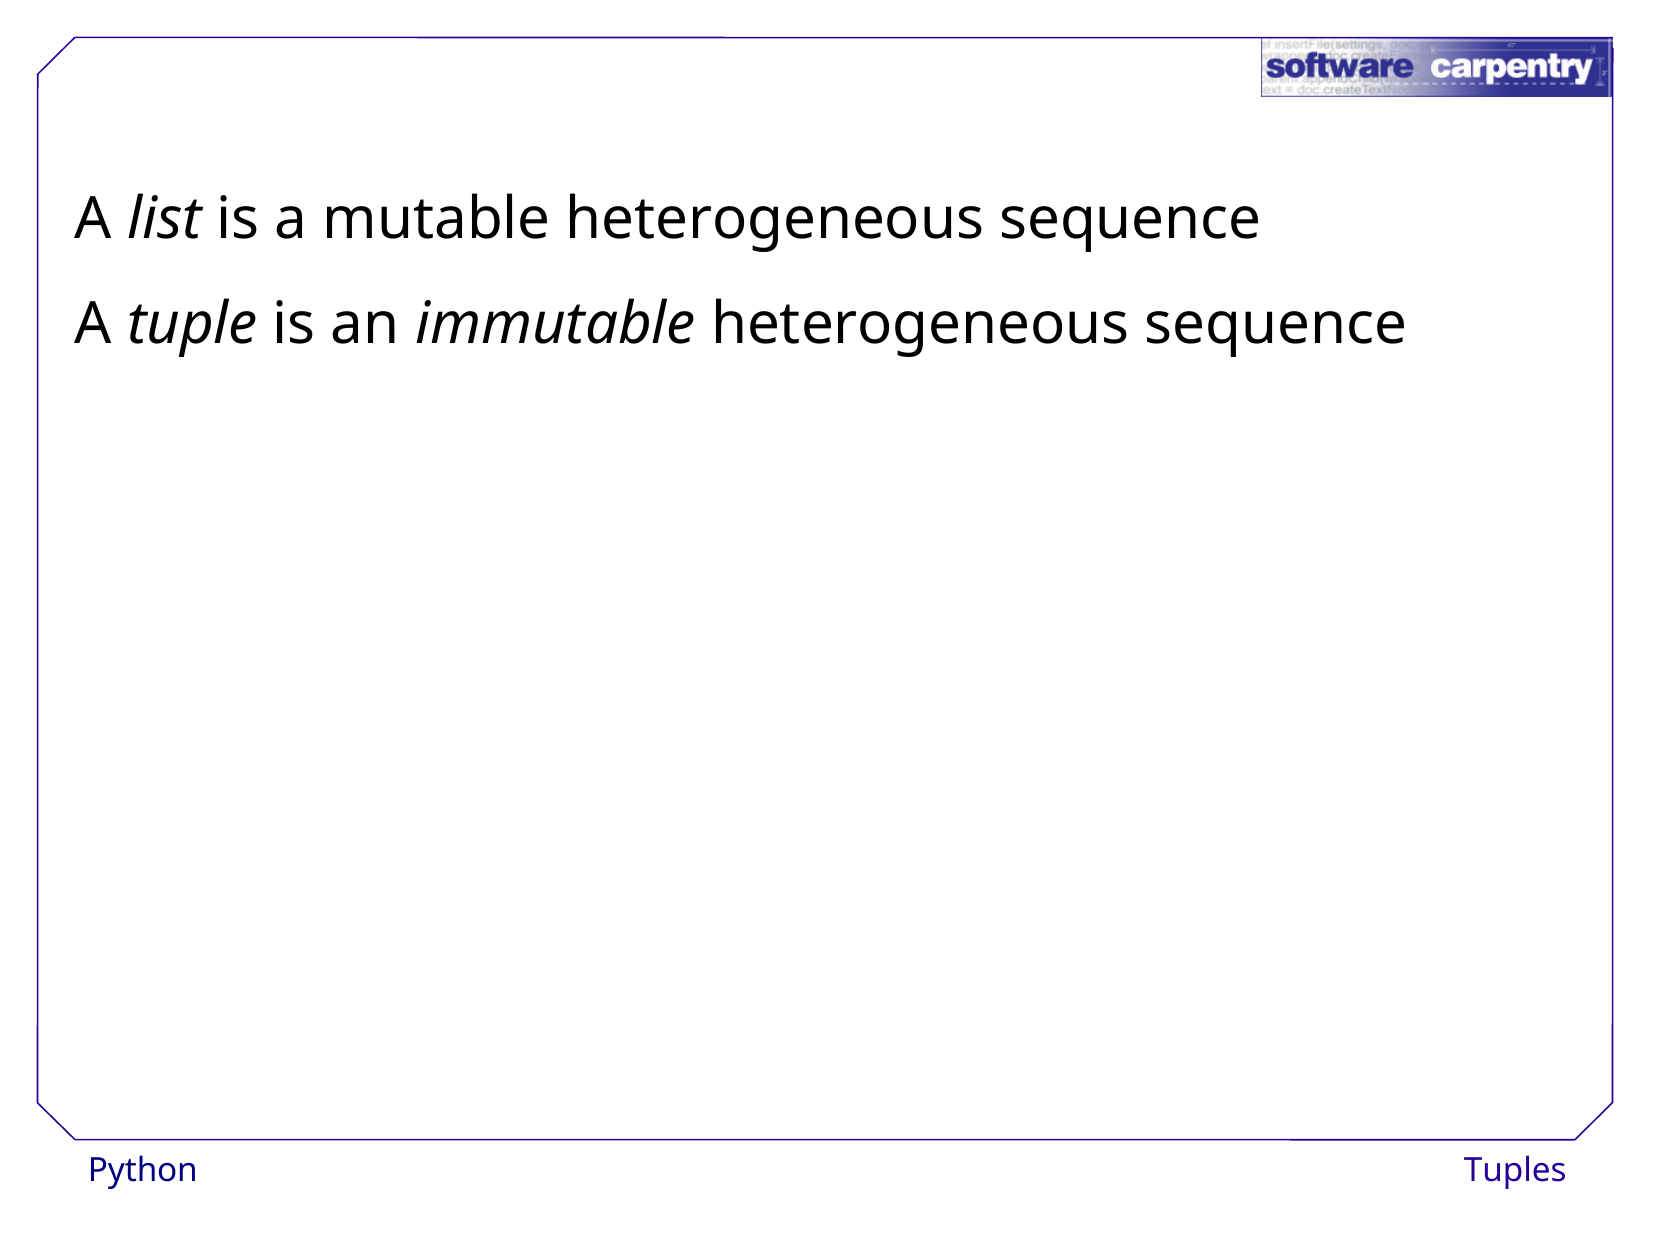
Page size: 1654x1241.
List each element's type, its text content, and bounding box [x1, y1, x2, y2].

picture [1261, 39, 1613, 97]
text_box A list is a mutable heterogeneous sequence A tuple is an immutable heterogeneous sequence [59, 137, 1572, 364]
